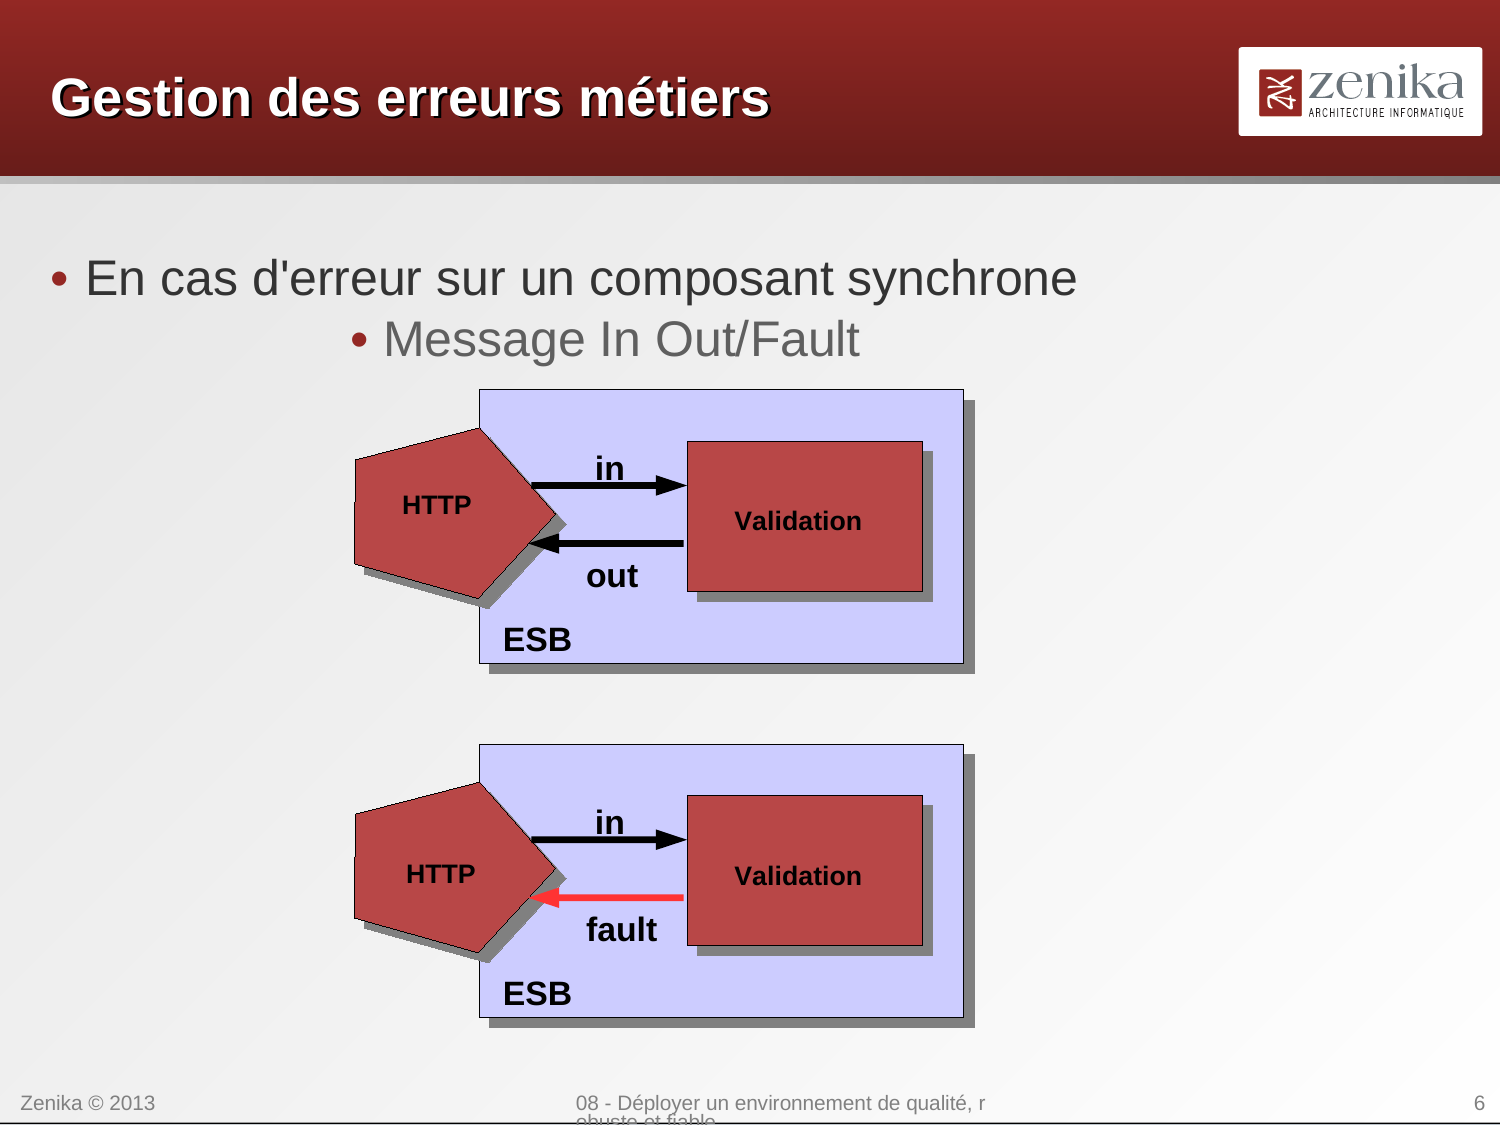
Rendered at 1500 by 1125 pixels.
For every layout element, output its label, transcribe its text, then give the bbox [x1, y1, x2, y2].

text_box [354, 745, 963, 1017]
title Gestion des erreurs métiers [50, 22, 1206, 172]
text_box ESB [488, 616, 588, 670]
picture [1257, 58, 1464, 125]
text_box Validation SE [923, 866, 931, 911]
text_box Validation SE [923, 511, 931, 557]
text_box [354, 390, 963, 663]
text_box [490, 401, 974, 673]
text_box in [580, 445, 640, 499]
text_box Validation [719, 856, 889, 901]
text_box fault [571, 906, 673, 960]
text_box HTTP [391, 854, 506, 900]
text_box in [580, 800, 640, 853]
text_box Validation [719, 501, 889, 548]
text_box [490, 755, 974, 1027]
list En cas d'erreur sur un composant synchrone Message In Out/Fault [50, 250, 1477, 1064]
text_box ESB [488, 970, 588, 1024]
text_box out [571, 552, 654, 606]
text_box HTTP [387, 485, 502, 531]
